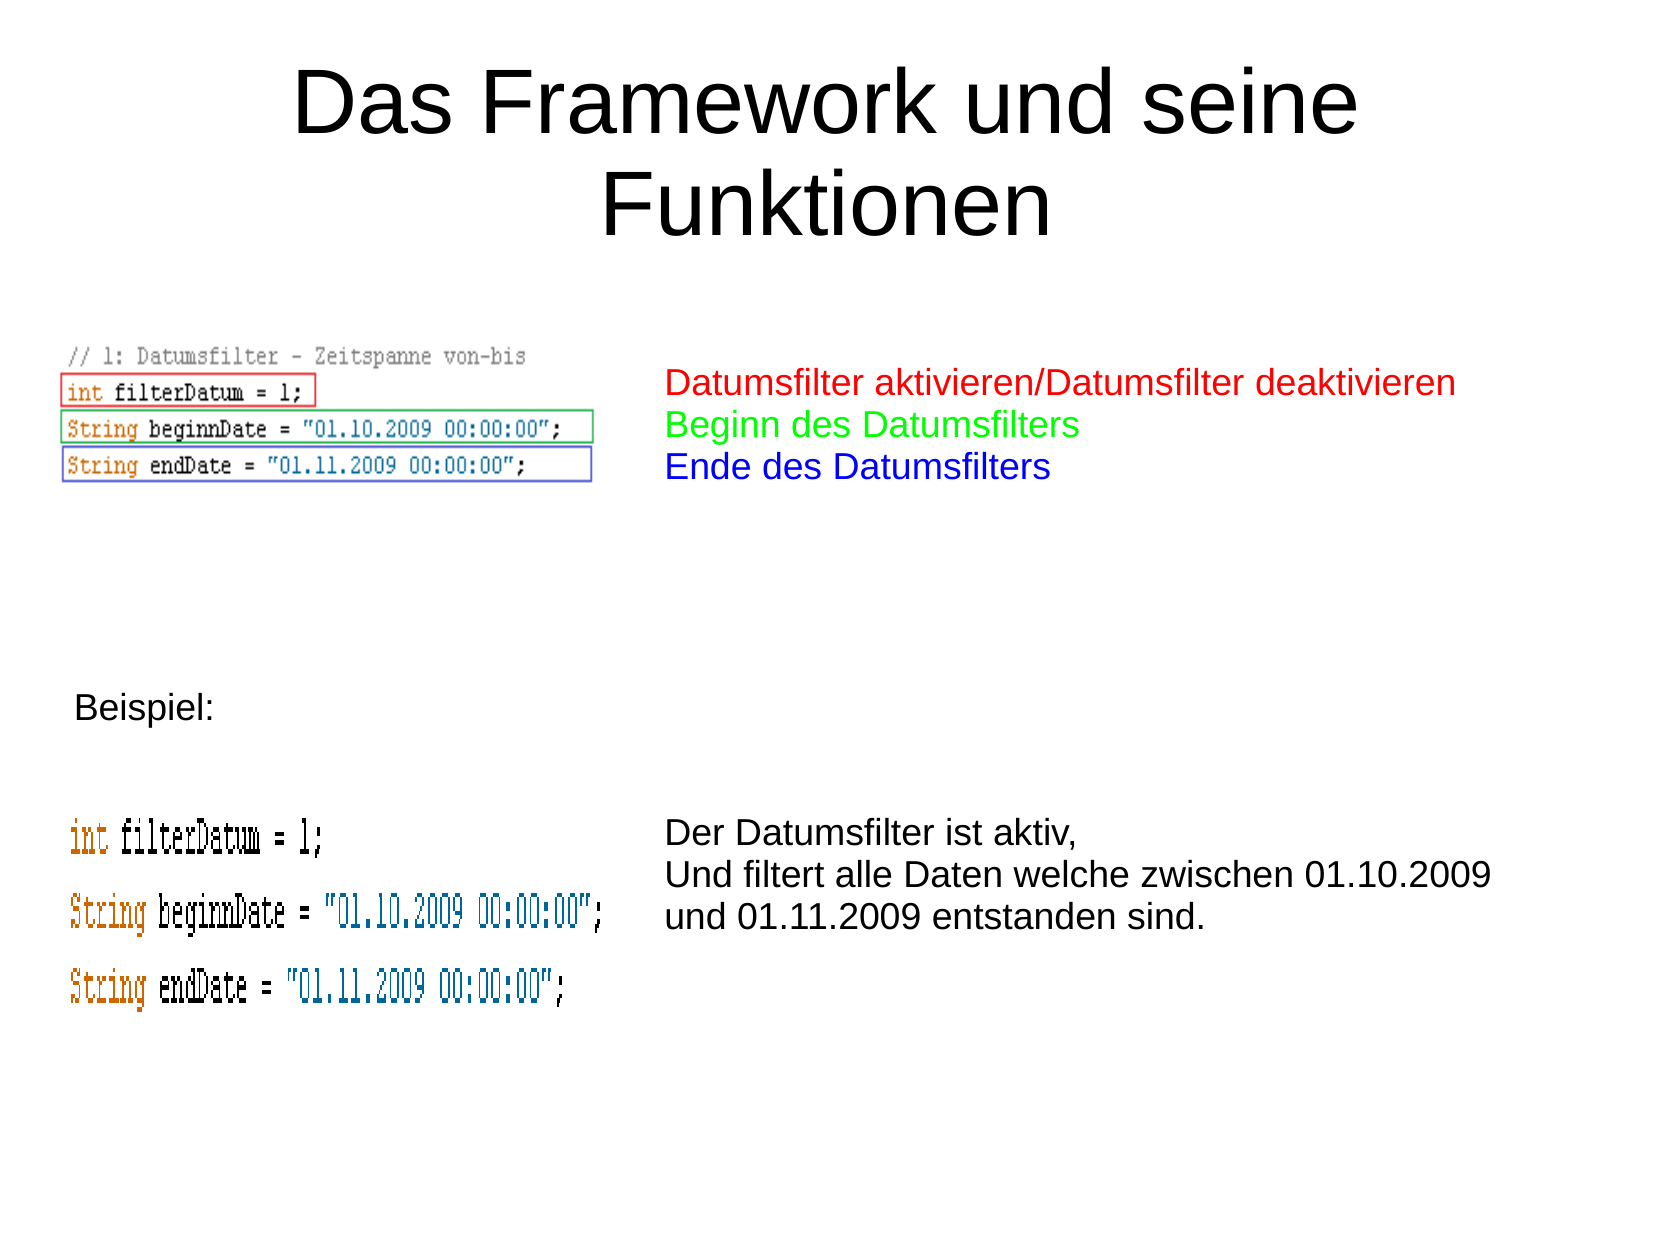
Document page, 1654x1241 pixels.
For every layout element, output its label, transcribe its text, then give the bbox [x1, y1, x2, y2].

text_box Beispiel: [59, 679, 739, 737]
text_box Der Datumsfilter ist aktiv, Und filtert alle Daten welche zwischen 01.10.2009 und 01.11.2009 entstanden sind. [649, 803, 1536, 1004]
text_box Datumsfilter aktivieren/Datumsfilter deaktivieren Beginn des Datumsfilters Ende des Datumsfilters [649, 354, 1506, 502]
title Das Framework und seine Funktionen [82, 49, 1571, 257]
picture [59, 797, 621, 1034]
picture [59, 324, 621, 502]
